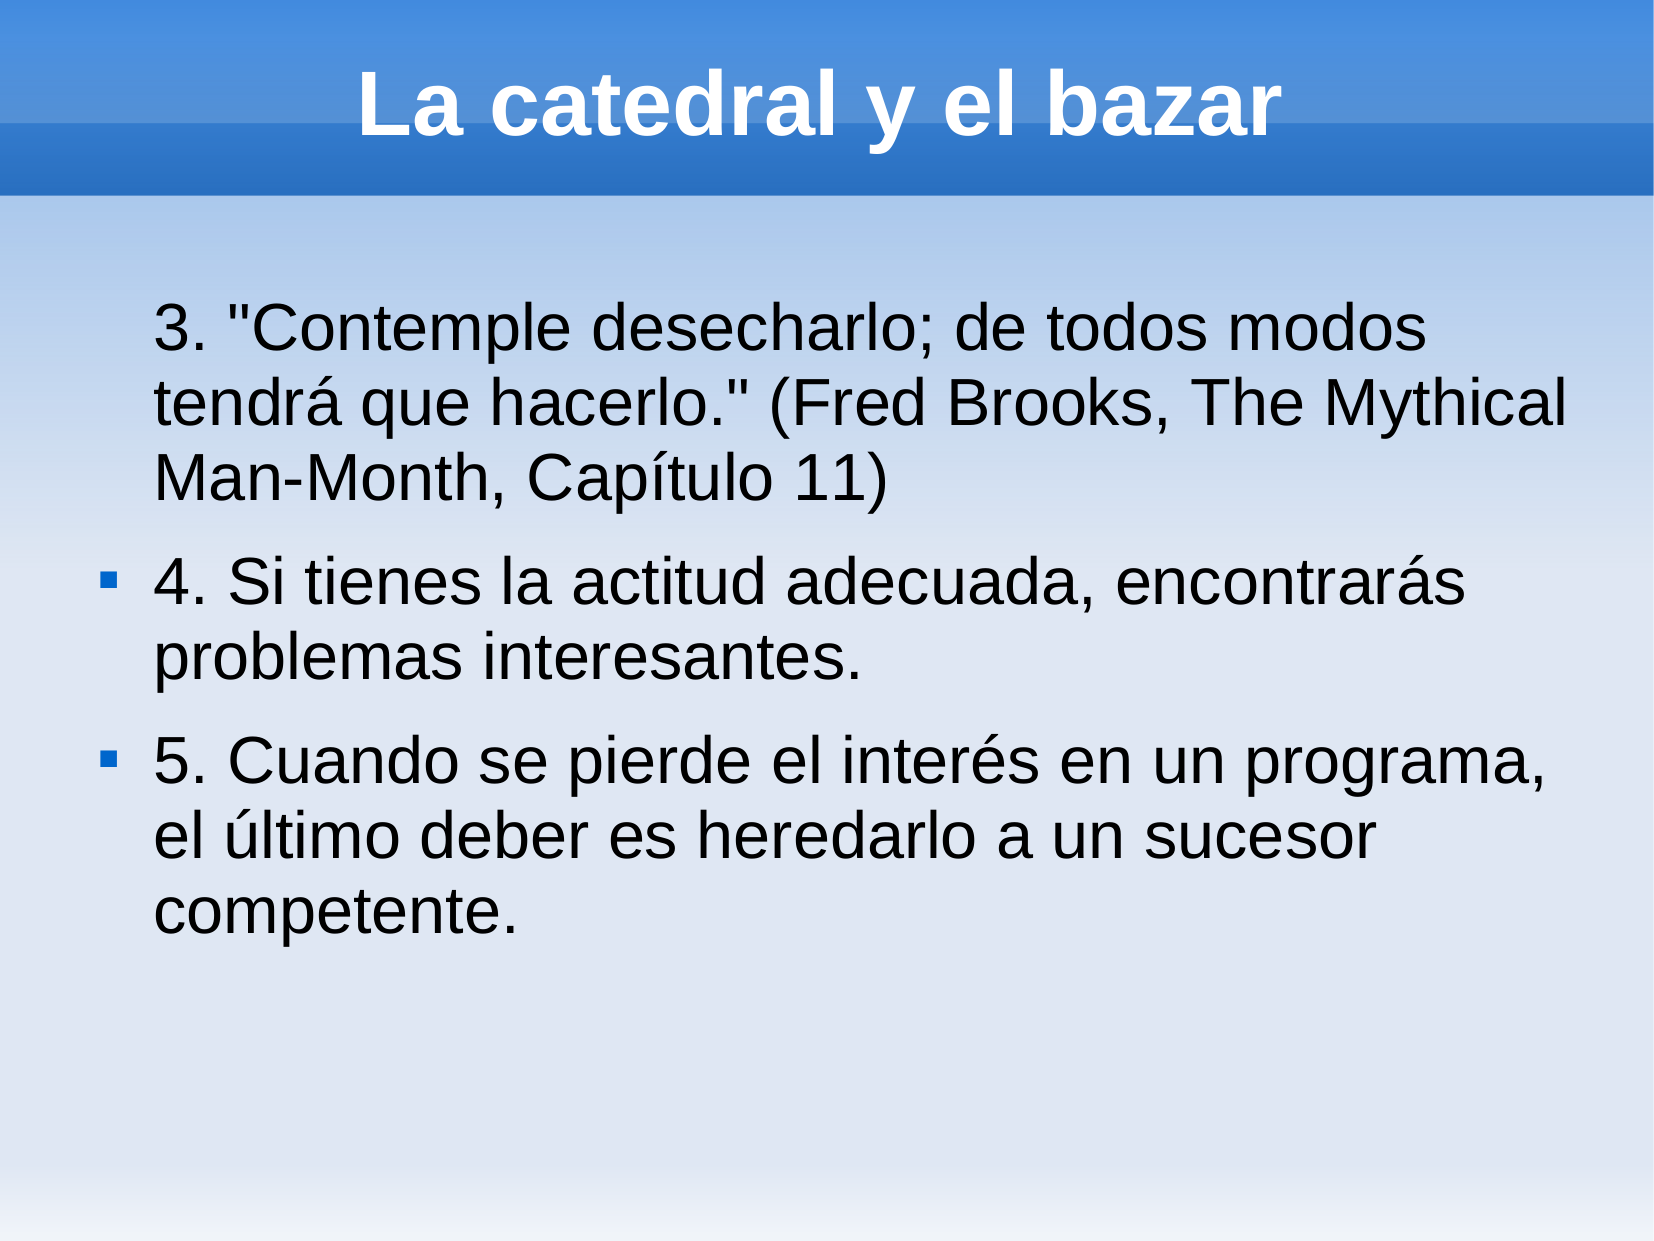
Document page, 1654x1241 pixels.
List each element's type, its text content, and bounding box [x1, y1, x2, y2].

title La catedral y el bazar [76, 7, 1565, 200]
list 3. "Contemple desecharlo; de todos modos tendrá que hacerlo." (Fred Brooks, The Mythical Man-Month, Capítulo 11) 4. Si tienes la actitud adecuada, encontrarás problemas interesantes. 5. Cuando se pierde el interés en un programa, el último deber es heredarlo a un sucesor competente. [82, 290, 1571, 1094]
picture [0, 0, 1654, 1241]
